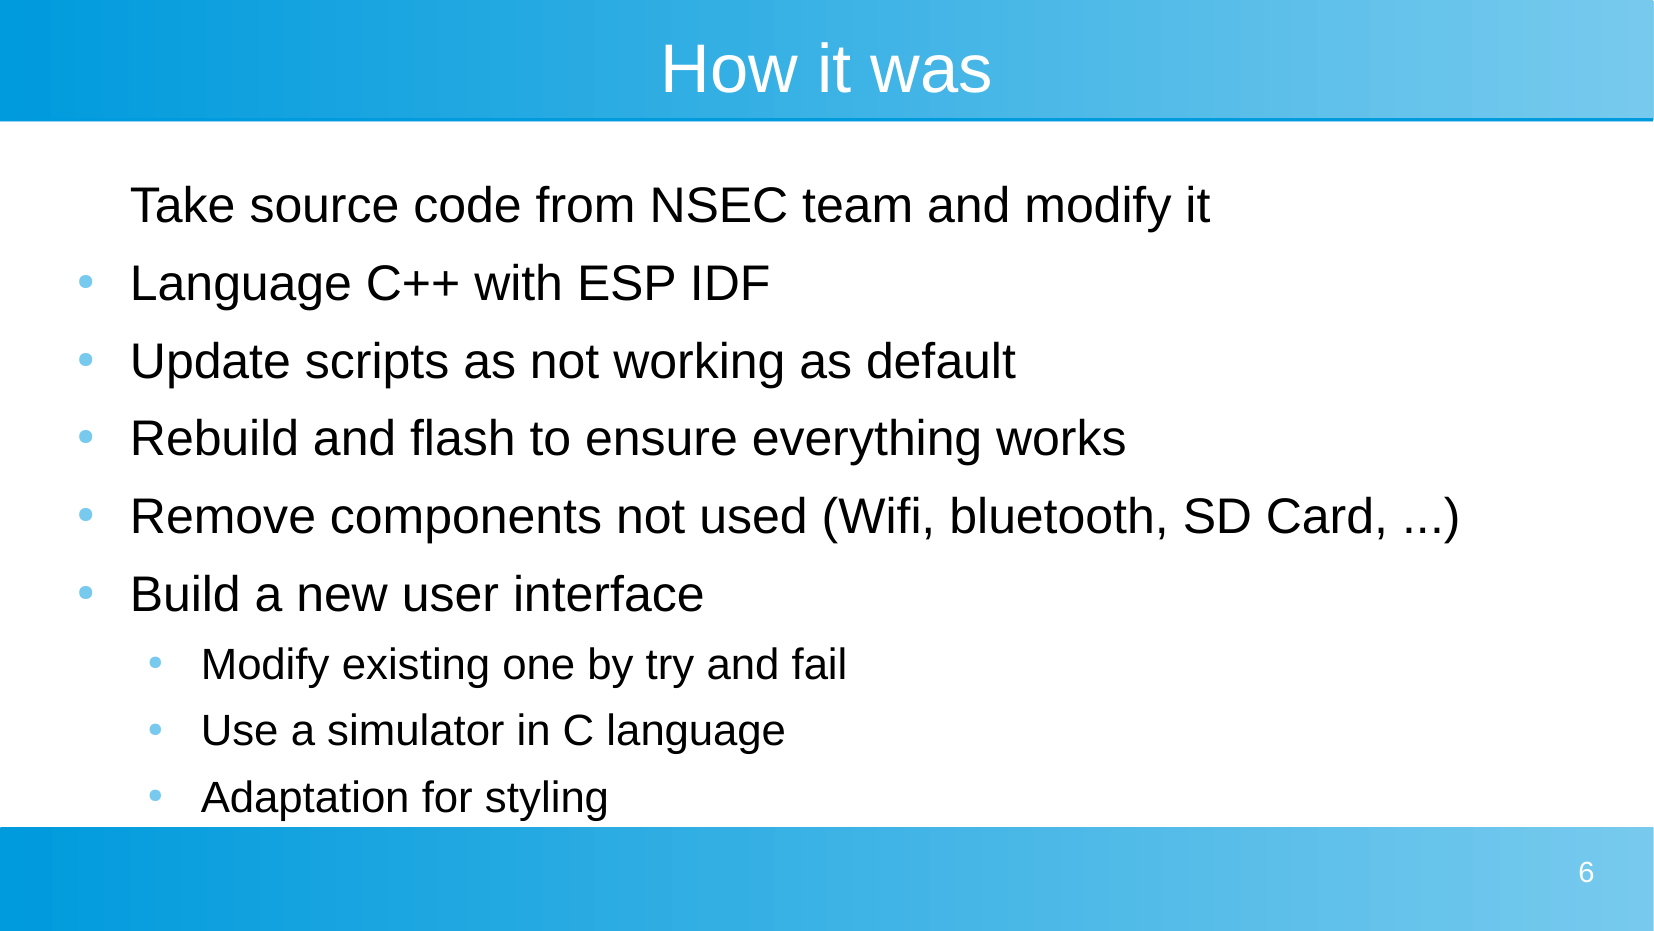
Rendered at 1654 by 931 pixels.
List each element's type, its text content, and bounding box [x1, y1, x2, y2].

list Take source code from NSEC team and modify it Language C++ with ESP IDF Update scripts as not working as default Rebuild and flash to ensure everything works Remove components not used (Wifi, bluetooth, SD Card, ...) Build a new user interface Modify existing one by try and fail Use a simulator in C language Adaptation for styling [59, 177, 1595, 768]
title How it was [59, 29, 1595, 108]
